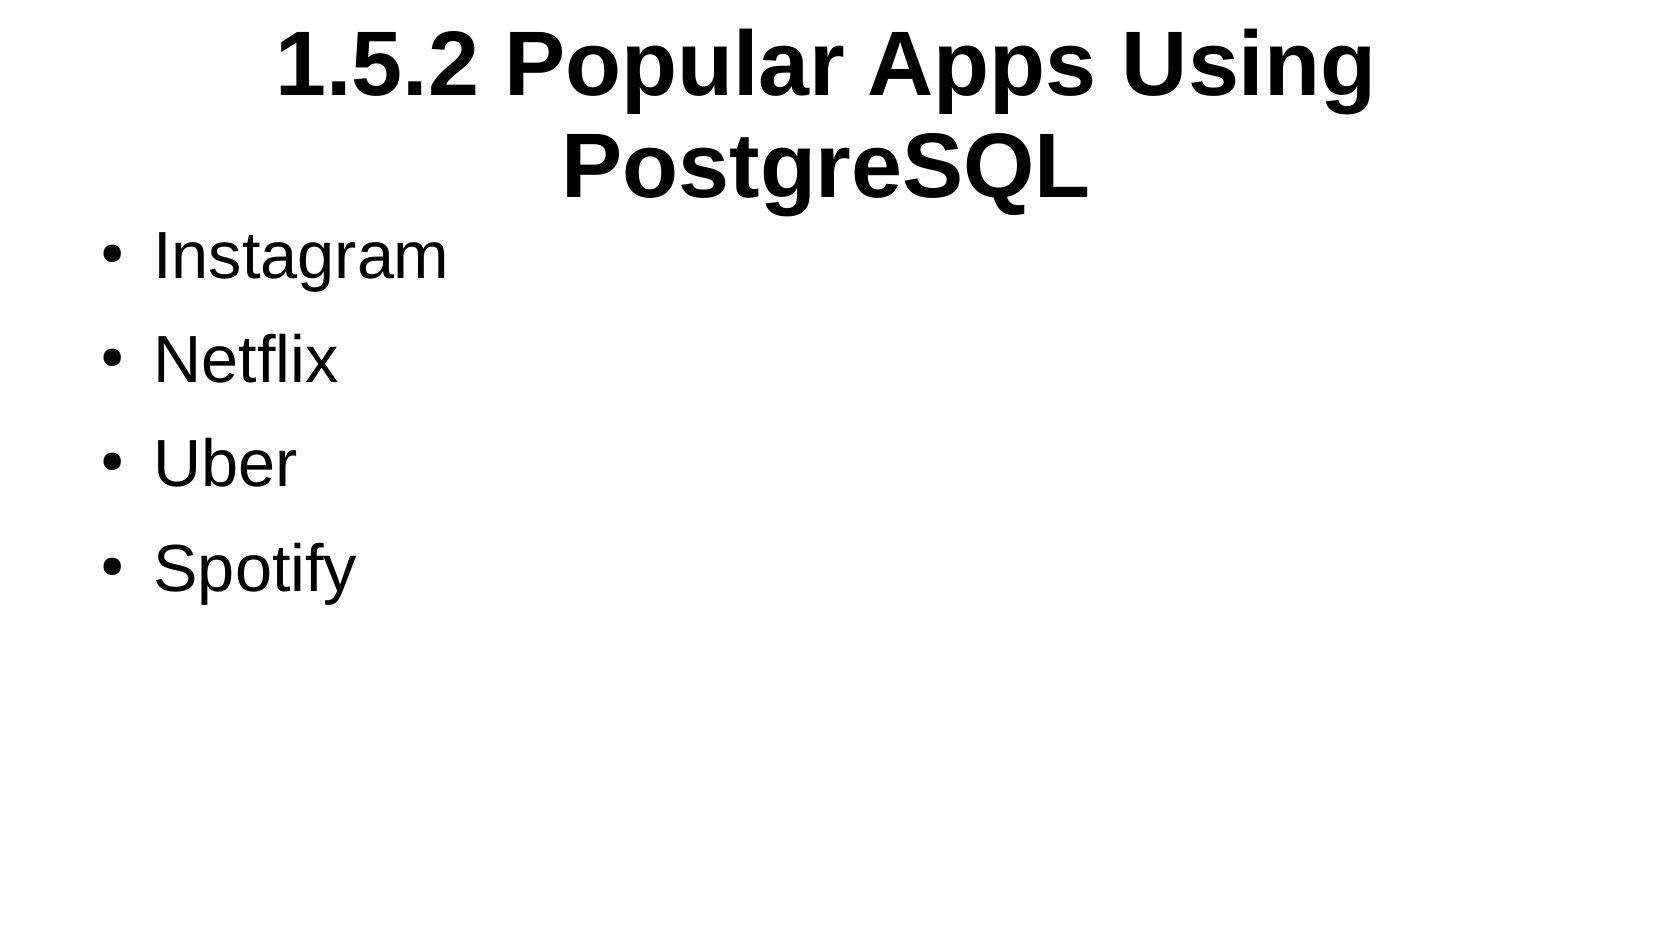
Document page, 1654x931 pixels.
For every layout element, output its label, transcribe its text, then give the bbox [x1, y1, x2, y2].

list Instagram Netflix Uber Spotify [82, 217, 1571, 758]
title 1.5.2 Popular Apps Using PostgreSQL [82, 12, 1571, 217]
